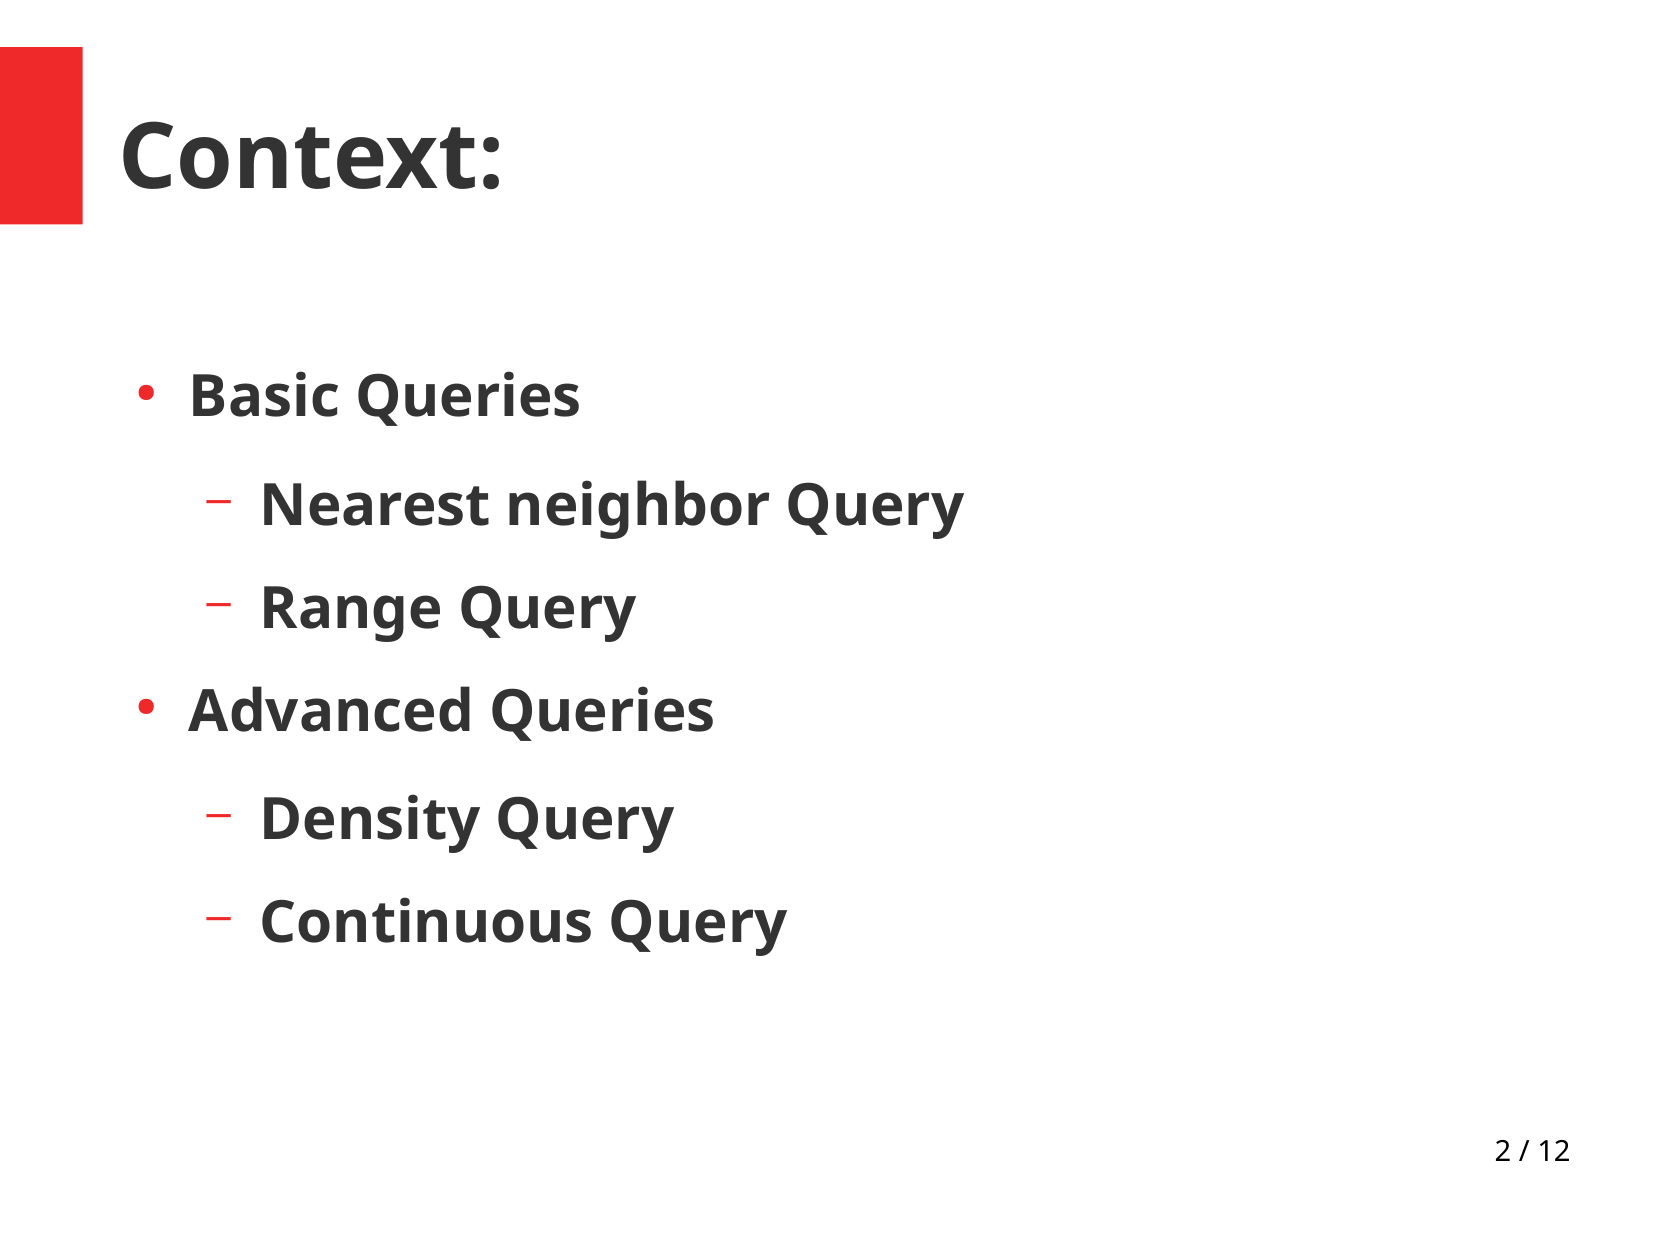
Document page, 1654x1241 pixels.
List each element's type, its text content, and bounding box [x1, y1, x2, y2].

list Basic Queries Nearest neighbor Query Range Query Advanced Queries Density Query Continuous Query [118, 354, 1536, 1074]
title Context: [118, 49, 1571, 257]
